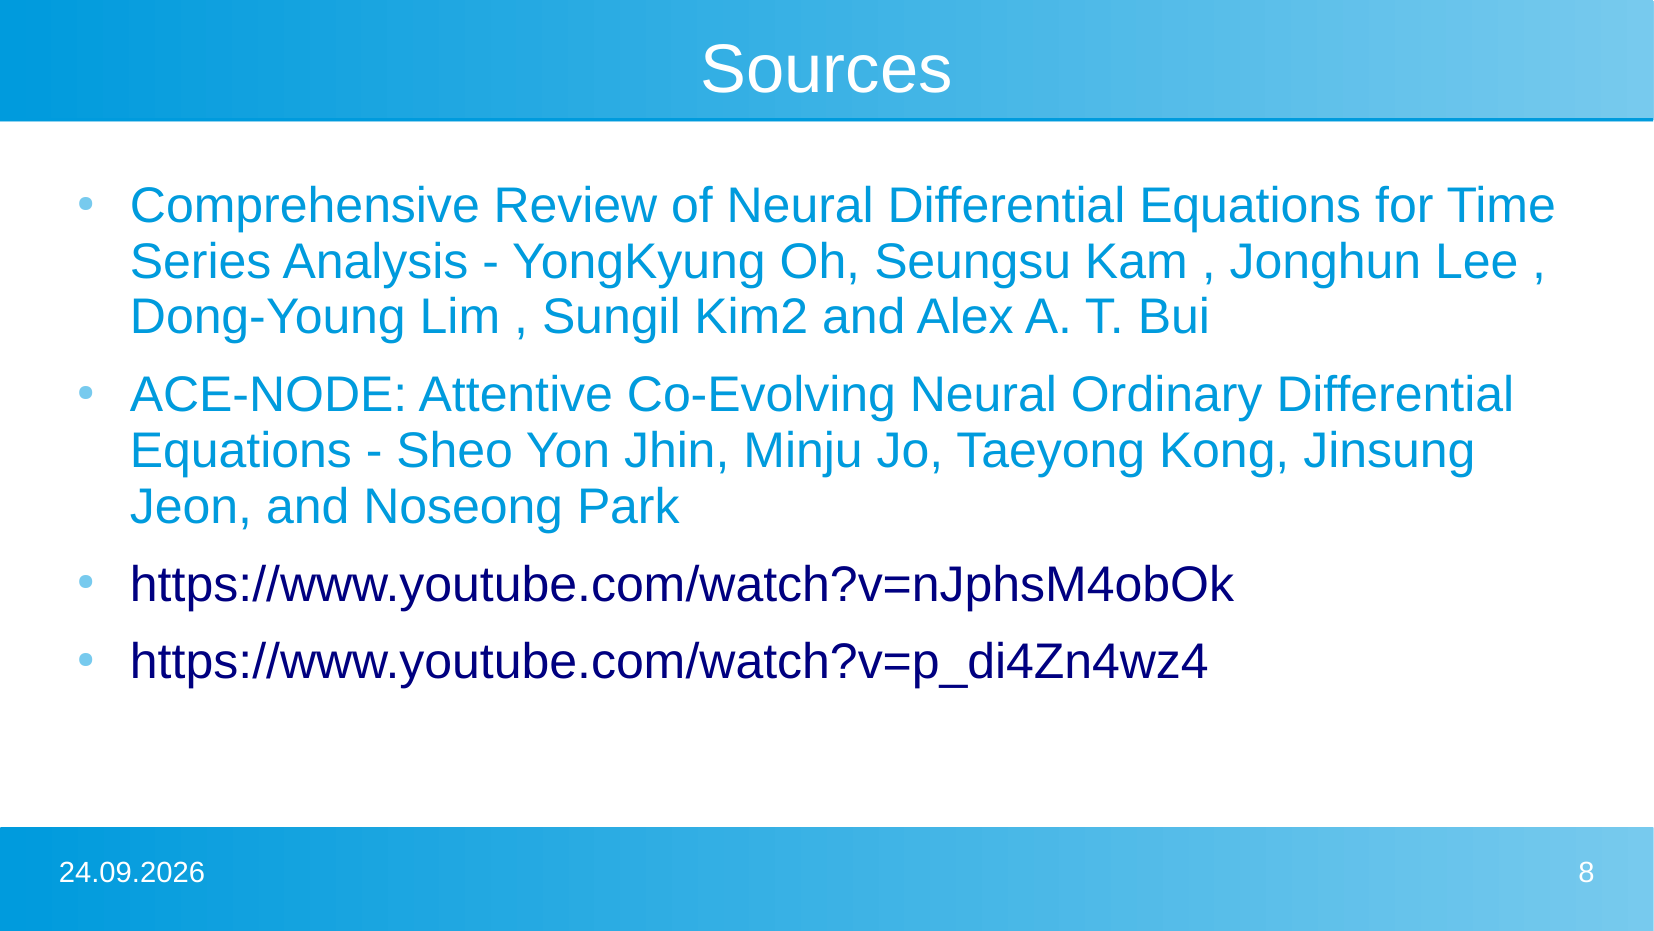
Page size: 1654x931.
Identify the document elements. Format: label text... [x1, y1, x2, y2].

title Sources [59, 29, 1595, 108]
list Comprehensive Review of Neural Differential Equations for Time Series Analysis - YongKyung Oh, Seungsu Kam , Jonghun Lee , Dong-Young Lim , Sungil Kim2 and Alex A. T. Bui ACE-NODE: Attentive Co-Evolving Neural Ordinary Differential Equations - Sheo Yon Jhin, Minju Jo, Taeyong Kong, Jinsung Jeon, and Noseong Park https://www.youtube.com/watch?v=nJphsM4obOk https://www.youtube.com/watch?v=p_di4Zn4wz4 [59, 177, 1595, 768]
